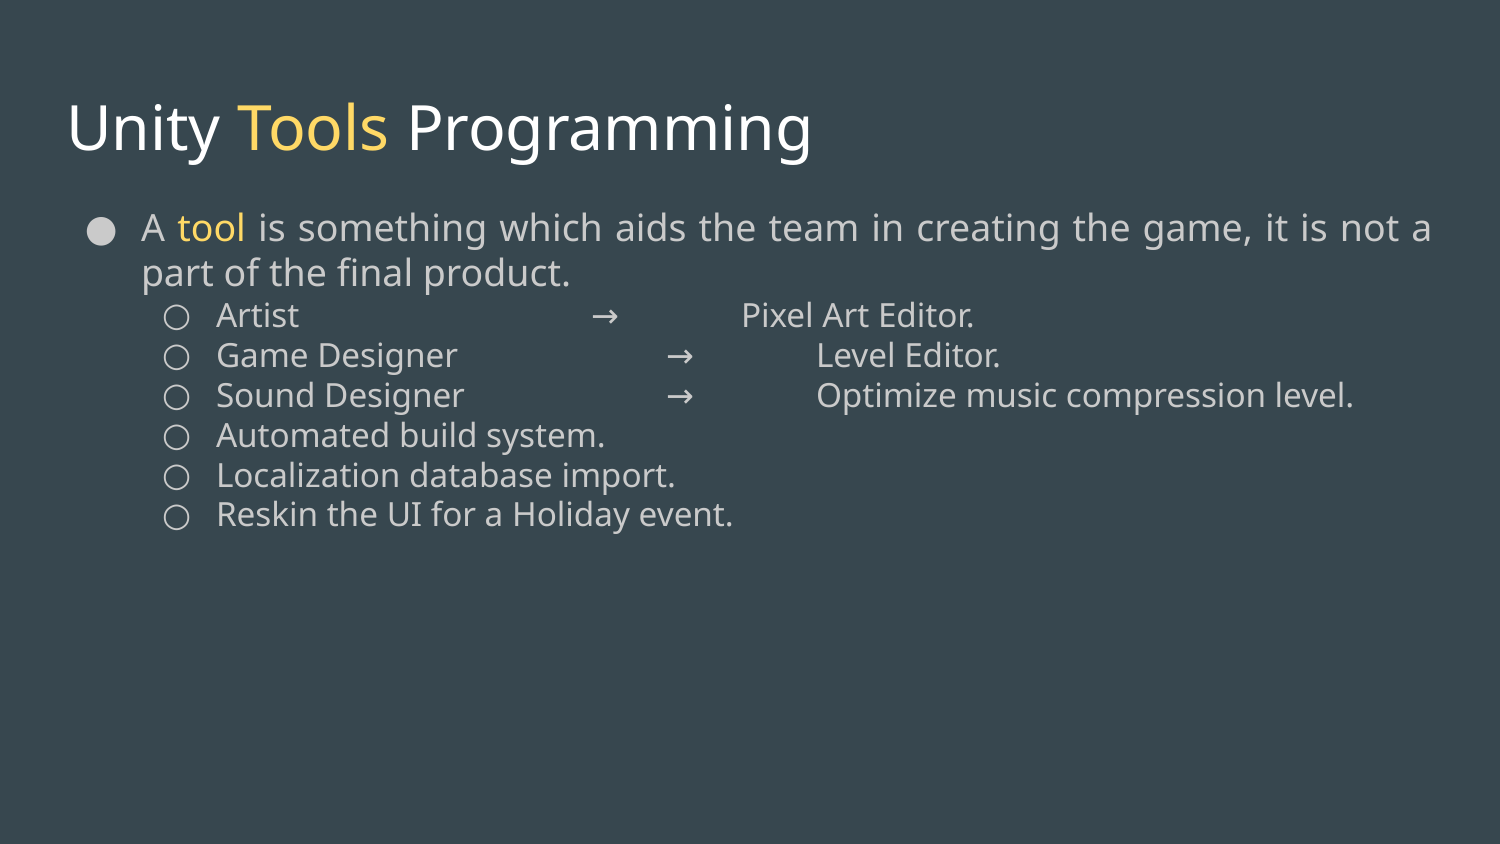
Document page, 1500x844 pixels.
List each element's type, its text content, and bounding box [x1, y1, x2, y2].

list A tool is something which aids the team in creating the game, it is not a part of the final product. Artist → Pixel Art Editor. Game Designer → Level Editor. Sound Designer → Optimize music compression level. Automated build system. Localization database import. Reskin the UI for a Holiday event. [51, 189, 1449, 750]
title Unity Tools Programming [51, 72, 1449, 167]
